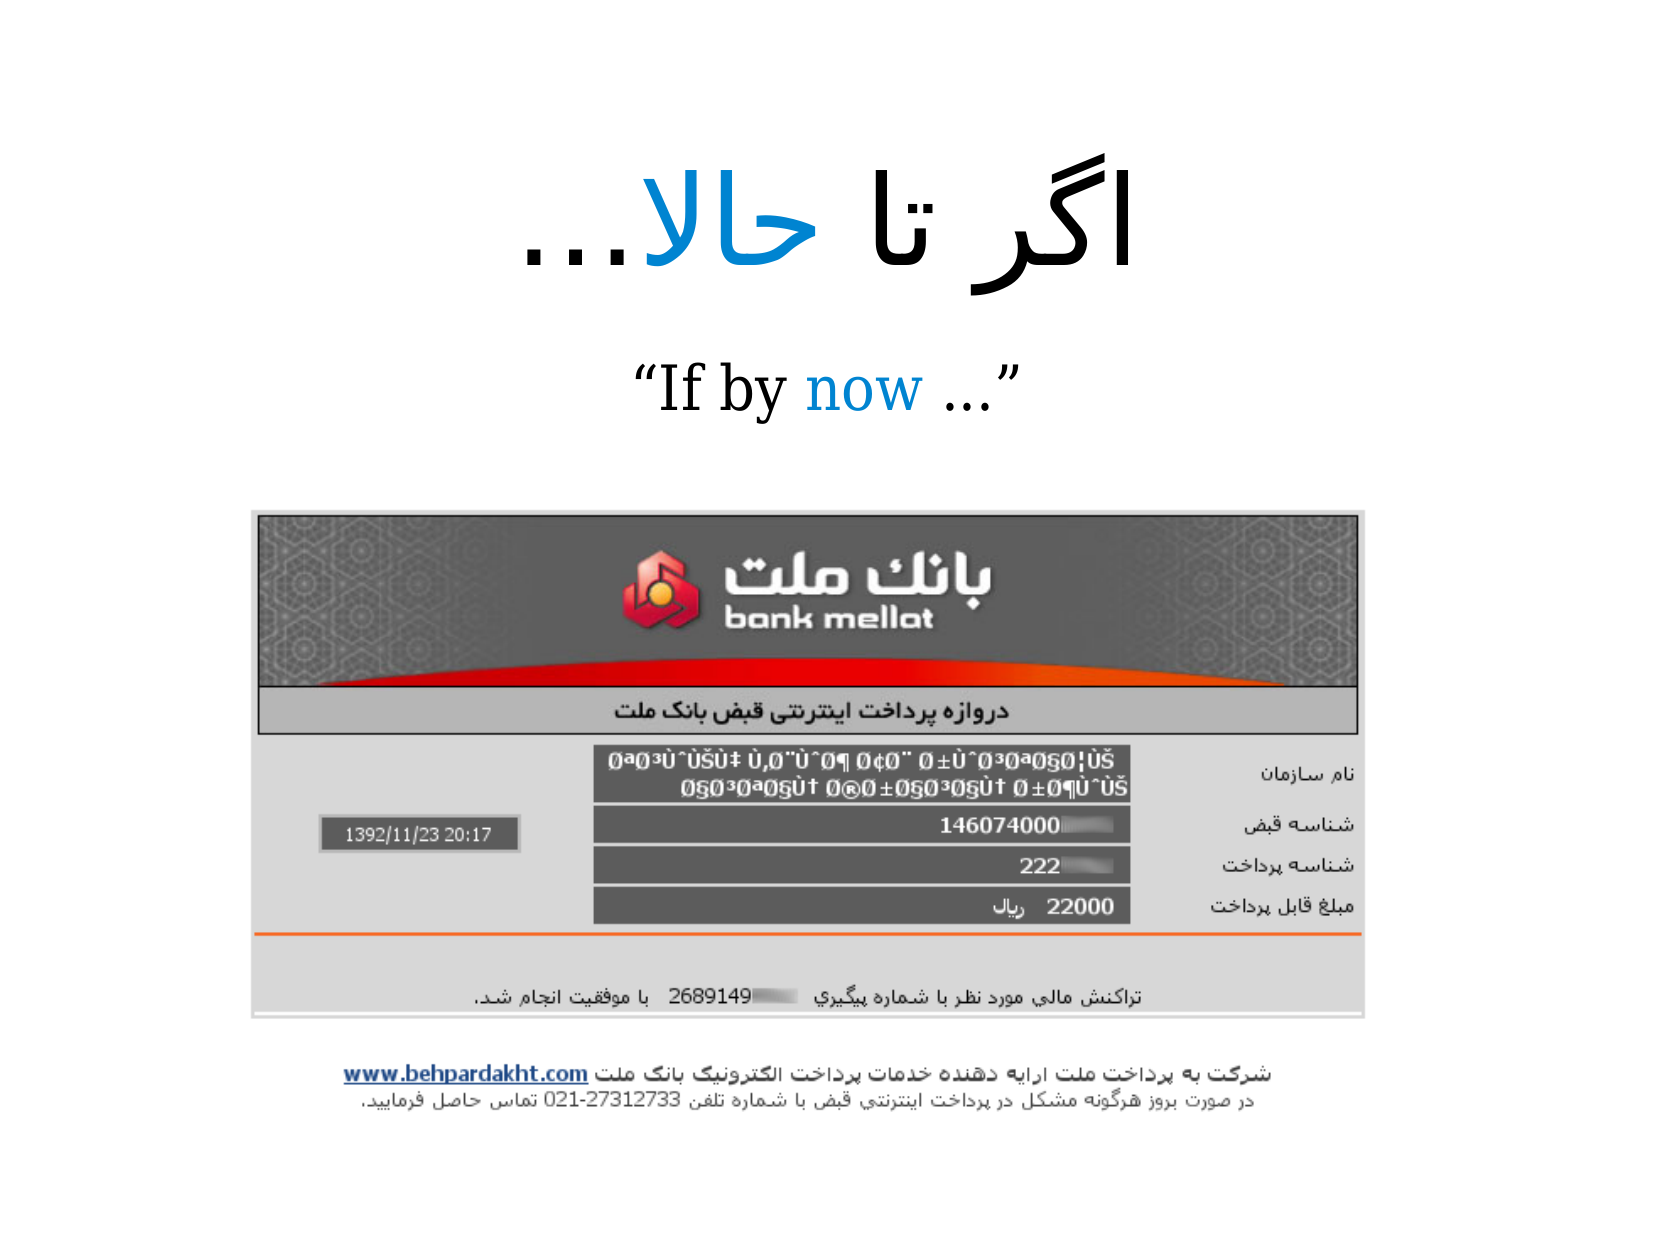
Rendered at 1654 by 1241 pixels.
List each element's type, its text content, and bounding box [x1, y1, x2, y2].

text_box اگر تا حالا… “If by now ...” [82, 49, 1571, 526]
picture [248, 507, 1367, 1123]
